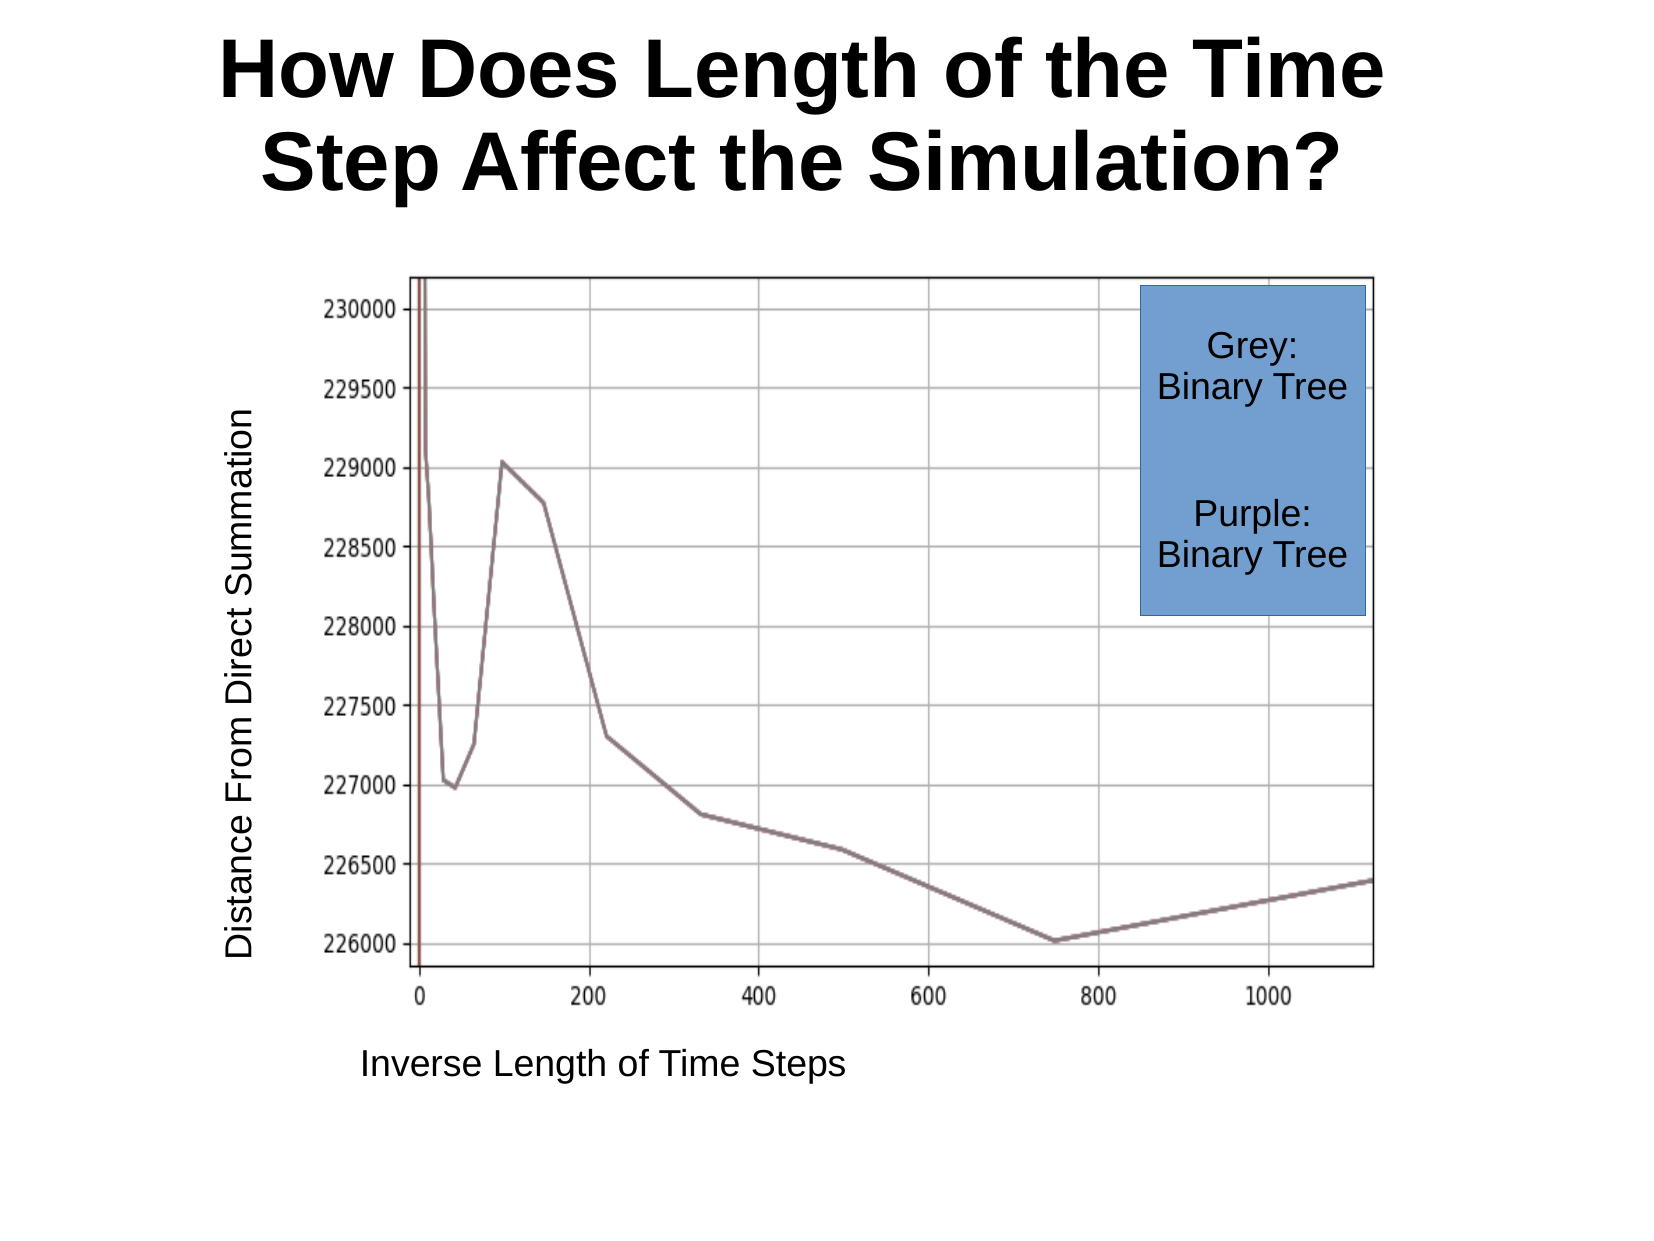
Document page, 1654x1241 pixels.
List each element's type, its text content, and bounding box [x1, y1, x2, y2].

text_box Inverse Length of Time Steps [345, 1035, 1111, 1092]
text_box How Does Length of the Time Step Affect the Simulation? [105, 15, 1501, 309]
text_box Grey: Binary Tree Purple: Binary Tree [1140, 309, 1366, 616]
picture [255, 309, 1497, 1066]
text_box Distance From Direct Summation [210, 309, 267, 976]
